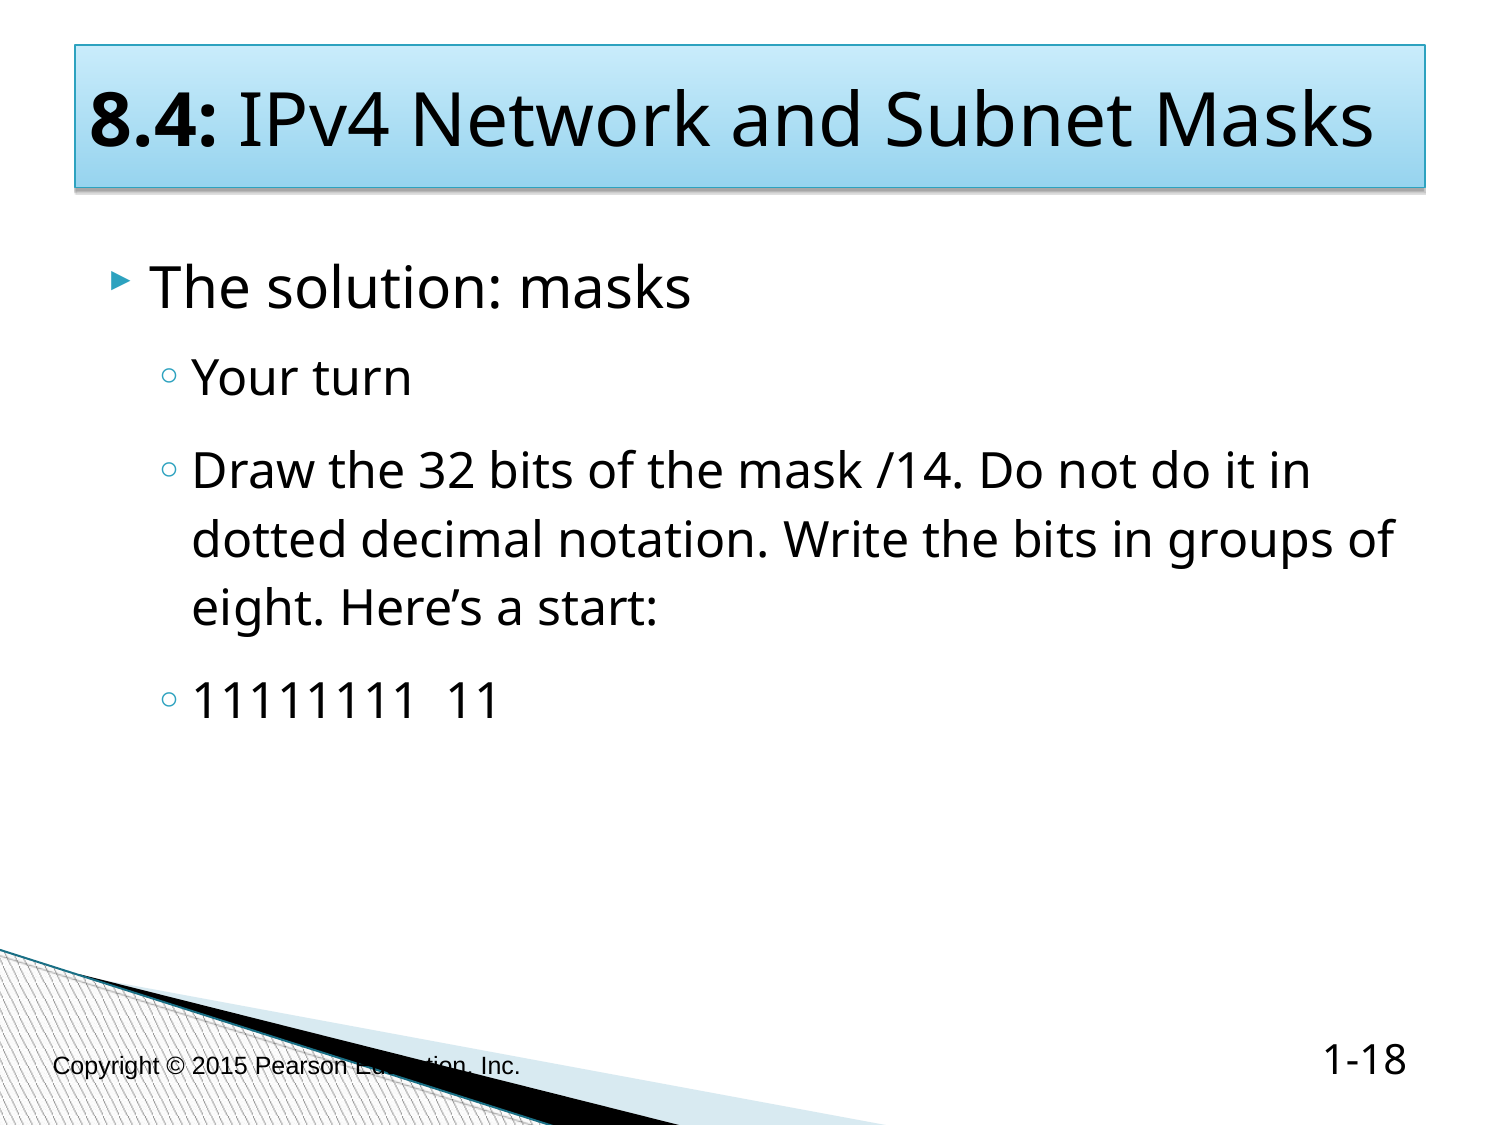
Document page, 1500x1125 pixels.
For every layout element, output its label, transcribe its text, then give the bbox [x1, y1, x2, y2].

picture [0, 952, 543, 1125]
list The solution: masks Your turn Draw the 32 bits of the mask /14. Do not do it in dotted decimal notation. Write the bits in groups of eight. Here’s a start: 11111111 11 [75, 242, 1425, 986]
footer Copyright © 2015 Pearson Education, Inc. [37, 1040, 550, 1088]
title 8.4: IPv4 Network and Subnet Masks [75, 45, 1425, 188]
slide_number 1-<number> [1287, 1037, 1423, 1098]
